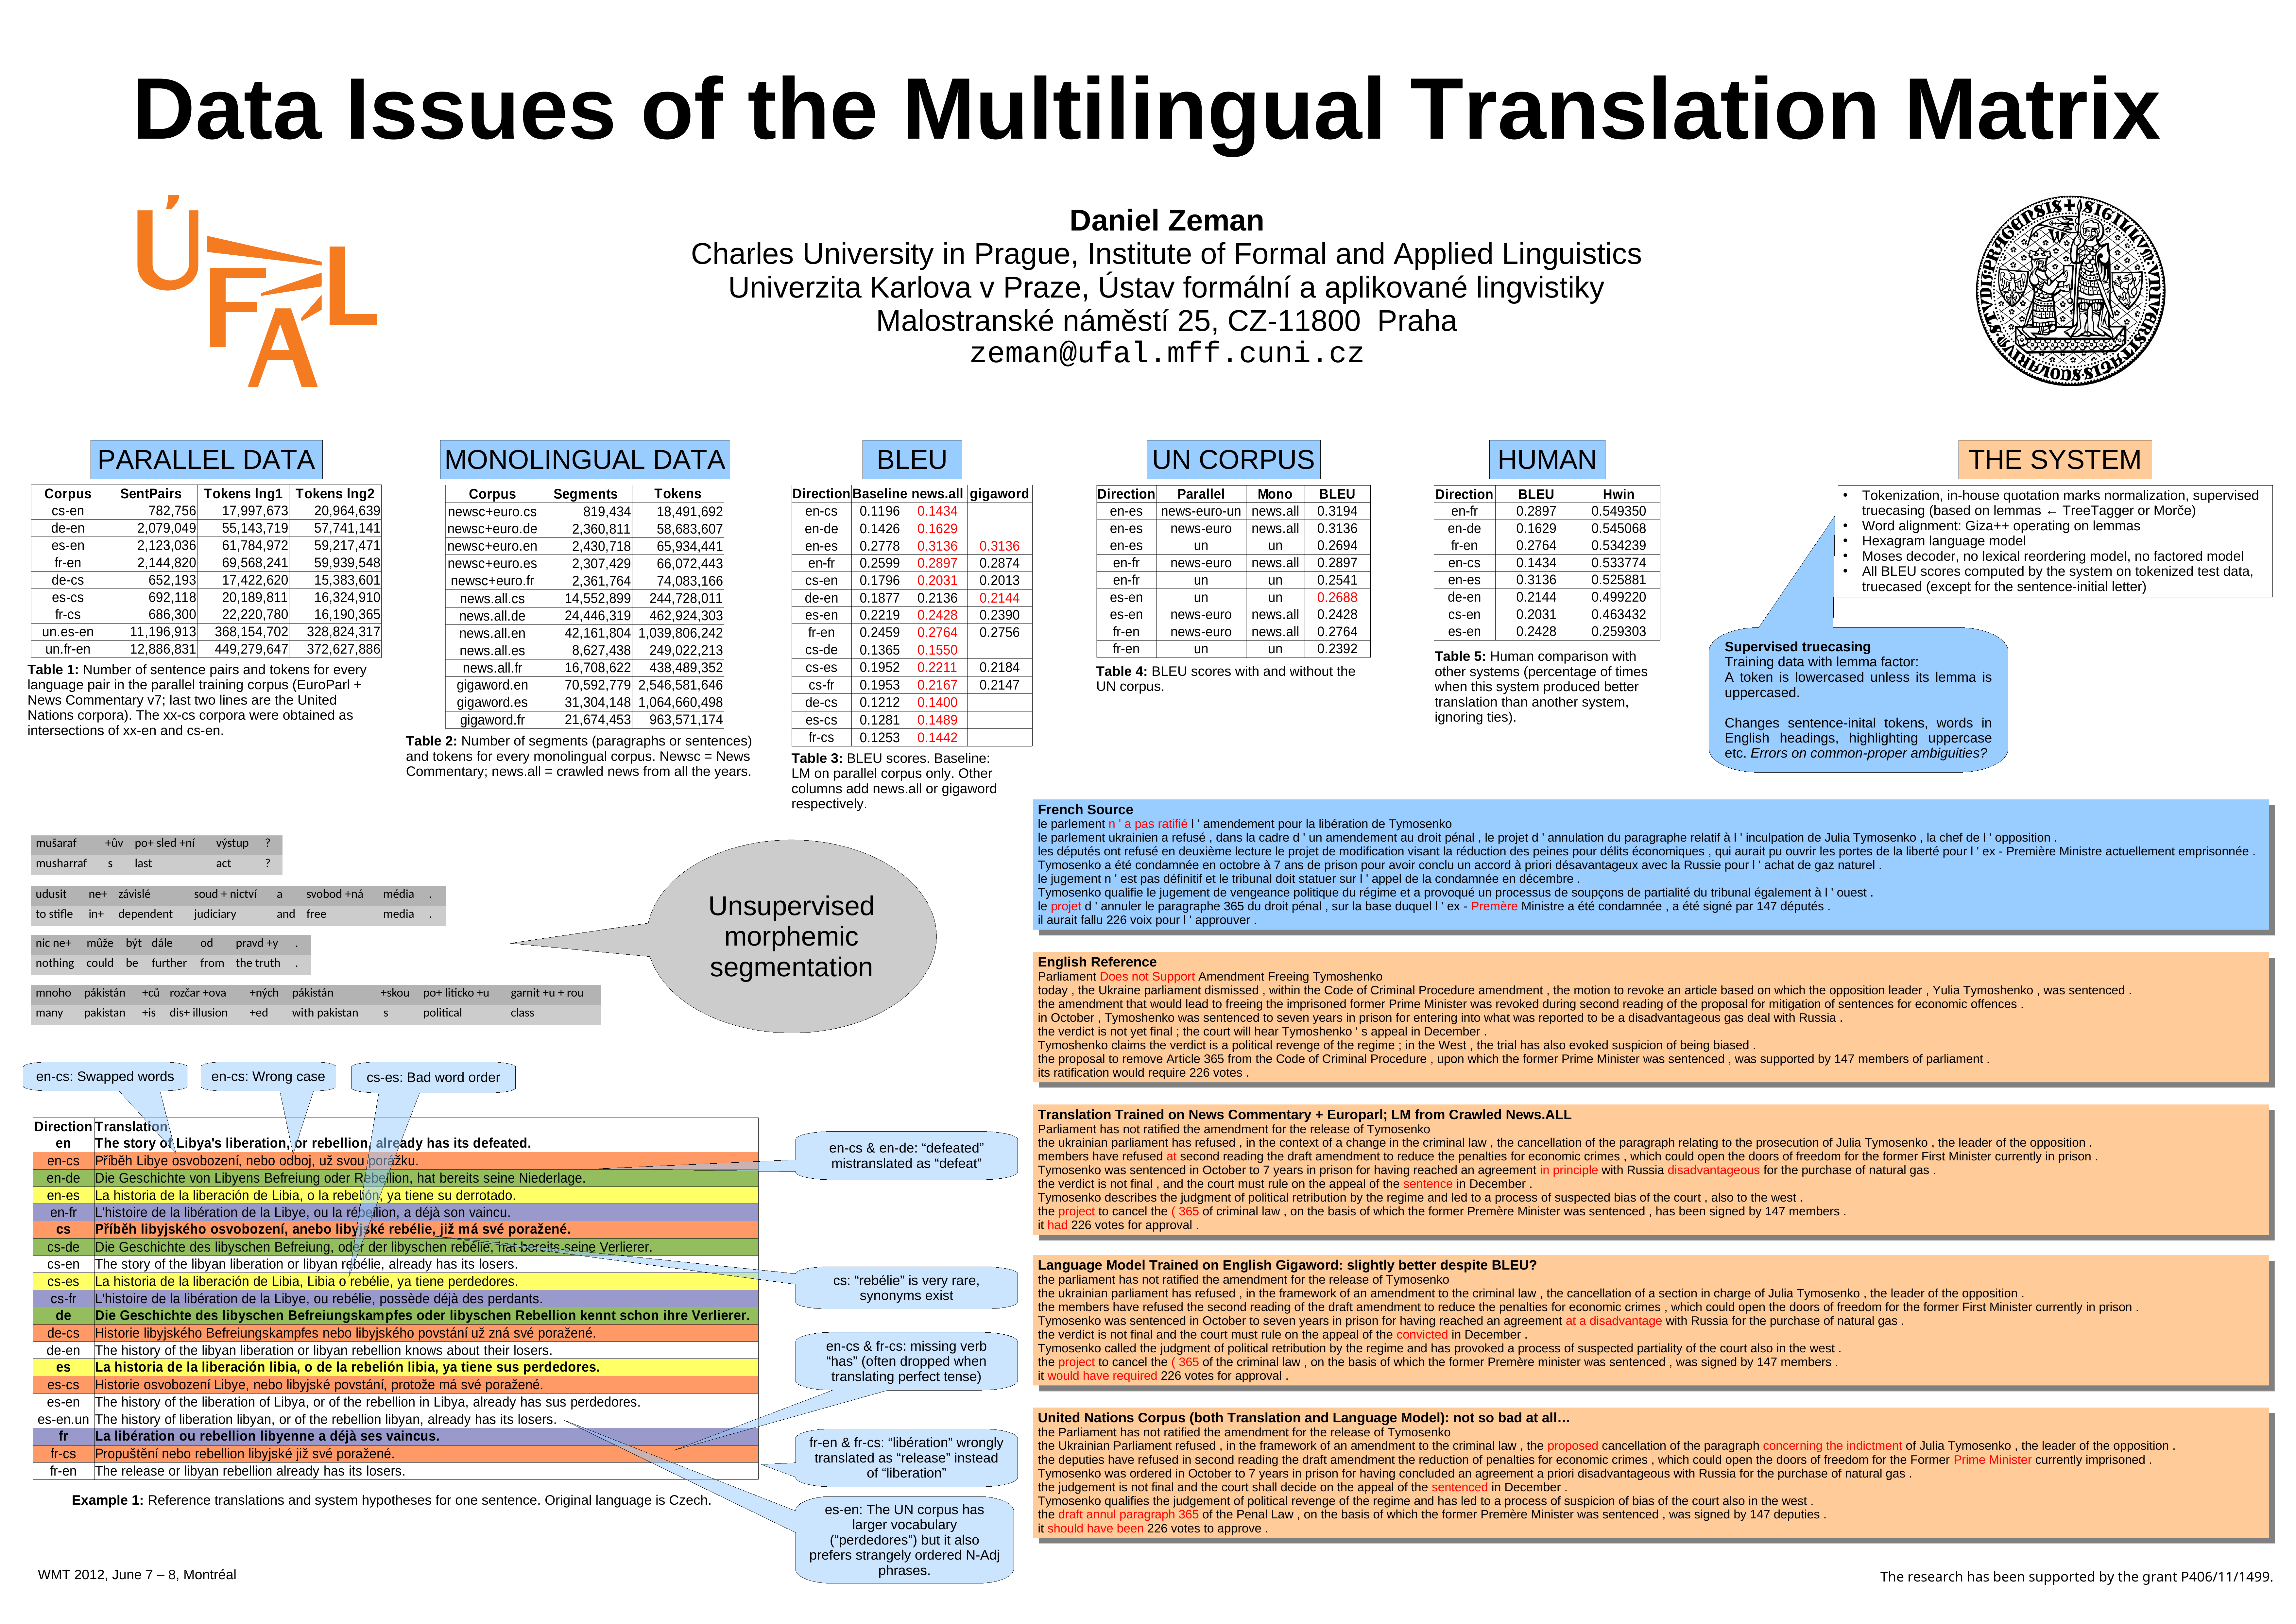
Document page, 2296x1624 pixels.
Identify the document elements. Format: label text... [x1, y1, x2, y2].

text_box en-cs & en-de: “defeated” mistranslated as “defeat” [599, 1131, 1018, 1180]
table_cell musharraf [31, 855, 100, 875]
table_cell class [506, 1005, 601, 1025]
table_header ne+ [84, 886, 113, 906]
text_box Language Model Trained on English Gigaword: slightly better despite BLEU? the parliament has not ratified the amendment for the release of Tymosenko the ukrainian parliament has refused , in the framework of an amendment to the criminal law , the cancellation of a section in charge of Julia Tymosenko , the leader of the opposition . the members have refused the second reading of the draft amendment to reduce the penalties for economic crimes , which could open the doors of freedom for the former First Minister currently in prison . Tymosenko was sentenced in October to seven years in prison for having reached an agreement at a disadvantage with Russia for the purchase of natural gas . the verdict is not final and the court must rule on the appeal of the convicted in December . Tymosenko called the judgment of political retribution by the regime and has provoked a process of suspected partiality of the court also in the west . the project to cancel the ( 365 of the criminal law , on the basis of which the former Premère minister was sentenced , was signed by 147 members . it would have required 226 votes for approval . [1033, 1255, 2269, 1386]
table_header a [272, 886, 302, 906]
text_box The research has been supported by the grant P406/11/1499. [1872, 1564, 2279, 1598]
table_header nic ne+ [31, 935, 82, 955]
list Table 4: BLEU scores with and without the UN corpus. [1096, 663, 1359, 695]
table_header +ných [245, 985, 287, 1005]
table_cell last [130, 855, 211, 875]
table_cell with pakistan [287, 1005, 376, 1025]
table_cell . [424, 906, 446, 926]
table_header rozčar +ova [165, 985, 245, 1005]
table_cell +ed [245, 1005, 287, 1025]
table_header +skou [376, 985, 418, 1005]
table_header soud + nictví [189, 886, 272, 906]
table_header být [121, 935, 147, 955]
chart [1096, 485, 1371, 658]
table_cell to stifle [31, 906, 84, 926]
text_box cs-es: Bad word order [349, 1062, 516, 1277]
table_header po+ sled +ní [130, 835, 211, 855]
chart [1434, 485, 1661, 641]
text_box Unsupervised morphemic segmentation [510, 840, 937, 1033]
text_box es-en: The UN corpus has larger vocabulary (“perdedores”) but it also prefers strangely ordered N-Adj phrases. [563, 1420, 1014, 1583]
text_box HUMAN [1489, 440, 1605, 479]
text_box en-cs & fr-cs: missing verb “has” (often dropped when translating perfect tense) [674, 1332, 1018, 1450]
table_header svobod +ná [302, 886, 378, 906]
text_box Tokenization, in-house quotation marks normalization, supervised truecasing (based on lemmas ← TreeTagger or Morče) Word alignment: Giza++ operating on lemmas Hexagram language model Moses decoder, no lexical reordering model, no factored model All BLEU scores computed by the system on tokenized test data, truecased (except for the sentence-initial letter) [1838, 485, 2273, 597]
table_cell from [196, 955, 231, 975]
table_header pákistán [79, 985, 137, 1005]
table_header výstup [211, 835, 260, 855]
table_cell act [211, 855, 260, 875]
text_box Translation Trained on News Commentary + Europarl; LM from Crawled News.ALL Parliament has not ratified the amendment for the release of Tymosenko the ukrainian parliament has refused , in the context of a change in the criminal law , the cancellation of the paragraph relating to the prosecution of Julia Tymosenko , the leader of the opposition . members have refused at second reading the draft amendment to reduce the penalties for economic crimes , which could open the doors of freedom for the former First Minister currently in prison . Tymosenko was sentenced in October to 7 years in prison for having reached an agreement in principle with Russia disadvantageous for the purchase of natural gas . the verdict is not final , and the court must rule on the appeal of the sentence in December . Tymosenko describes the judgment of political retribution by the regime and led to a process of suspected bias of the court , also to the west . the project to cancel the ( 365 of criminal law , on the basis of which the former Premère Minister was sentenced , has been signed by 147 members . it had 226 votes for approval . [1033, 1104, 2269, 1235]
table_header mnoho [31, 985, 79, 1005]
text_box UN CORPUS [1147, 440, 1321, 479]
text_box en-cs: Wrong case [201, 1062, 336, 1154]
text_box PARALLEL DATA [91, 440, 323, 479]
table_cell could [82, 955, 121, 975]
table_cell political [418, 1005, 506, 1025]
table_cell further [147, 955, 196, 975]
table_cell and [272, 906, 302, 926]
text_box Daniel Zeman Charles University in Prague, Institute of Formal and Applied Linguistics Univerzita Karlova v Praze, Ústav formální a aplikované lingvistiky Malostranské náměstí 25, CZ-11800 Praha zeman@ufal.mff.cuni.cz [457, 201, 1877, 374]
table_cell nothing [31, 955, 82, 975]
chart [32, 1118, 759, 1481]
table_header . [424, 886, 446, 906]
list Table 2: Number of segments (paragraphs or sentences) and tokens for every monolingual corpus. Newsc = News Commentary; news.all = crawled news from all the years. [406, 733, 764, 784]
table_header mušaraf [31, 835, 100, 855]
table_cell judiciary [189, 906, 272, 926]
table_header dále [147, 935, 196, 955]
text_box United Nations Corpus (both Translation and Language Model): not so bad at all… the Parliament has not ratified the amendment for the release of Tymosenko the Ukrainian Parliament refused , in the framework of an amendment to the criminal law , the proposed cancellation of the paragraph concerning the indictment of Julia Tymosenko , the leader of the opposition . the deputies have refused in second reading the draft amendment the reduction of penalties for economic crimes , which could open the doors of freedom for the Former Prime Minister currently imprisoned . Tymosenko was ordered in October to 7 years in prison for having concluded an agreement a priori disadvantageous with Russia for the purchase of natural gas . the judgement is not final and the court shall decide on the appeal of the sentenced in December . Tymosenko qualifies the judgement of political revenge of the regime and has led to a process of suspicion of bias of the court also in the west . the draft annul paragraph 365 of the Penal Law , on the basis of which the former Premère Minister was sentenced , was signed by 147 deputies . it should have been 226 votes to approve . [1033, 1408, 2269, 1538]
picture [1974, 194, 2167, 387]
text_box MONOLINGUAL DATA [440, 440, 730, 479]
chart [792, 485, 1033, 747]
table_header +ův [100, 835, 130, 855]
list Example 1: Reference translations and system hypotheses for one sentence. Original language is Czech. [72, 1492, 722, 1508]
chart [445, 485, 725, 729]
table_header +ců [137, 985, 165, 1005]
table_header . [290, 935, 311, 955]
table_header po+ liticko +u [418, 985, 506, 1005]
list Table 5: Human comparison with other systems (percentage of times when this system produced better translation than another system, ignoring ties). [1434, 649, 1653, 726]
text_box WMT 2012, June 7 – 8, Montréal [33, 1564, 248, 1593]
list Table 1: Number of sentence pairs and tokens for every language pair in the parallel training corpus (EuroParl + News Commentary v7; last two lines are the United Nations corpora). The xx-cs corpora were obtained as intersections of xx-en and cs-en. [27, 662, 386, 739]
table_cell s [376, 1005, 418, 1025]
list Table 3: BLEU scores. Baseline: LM on parallel corpus only. Other columns add news.all or gigaword respectively. [791, 750, 1010, 812]
table_header udusit [31, 886, 84, 906]
text_box French Source le parlement n ' a pas ratifié l ' amendement pour la libération de Tymosenko le parlement ukrainien a refusé , dans la cadre d ' un amendement au droit pénal , le projet d ' annulation du paragraphe relatif à l ' inculpation de Julia Tymosenko , la chef de l ' opposition . les députés ont refusé en deuxième lecture le projet de modification visant la réduction des peines pour délits économiques , qui aurait pu ouvrir les portes de la liberté pour l ' ex - Première Ministre actuellement emprisonnée . Tymosenko a été condamnée en octobre à 7 ans de prison pour avoir conclu un accord à priori désavantageux avec la Russie pour l ' achat de gaz naturel . le jugement n ' est pas définitif et le tribunal doit statuer sur l ' appel de la condamnée en décembre . Tymosenko qualifie le jugement de vengeance politique du régime et a provoqué un processus de soupçons de partialité du tribunal également à l ' ouest . le projet d ' annuler le paragraphe 365 du droit pénal , sur la base duquel l ' ex - Premère Ministre a été condamnée , a été signé par 147 députés . il aurait fallu 226 voix pour l ' approuver . [1033, 799, 2269, 930]
table_cell many [31, 1005, 79, 1025]
text_box en-cs: Swapped words [23, 1062, 187, 1154]
table_cell dependent [113, 906, 189, 926]
table_cell free [302, 906, 378, 926]
table_cell be [121, 955, 147, 975]
text_box THE SYSTEM [1959, 440, 2152, 479]
table_cell media [378, 906, 424, 926]
chart [31, 485, 382, 658]
table_header závislé [113, 886, 189, 906]
table_header pravd +y [231, 935, 290, 955]
table_cell dis+ illusion [165, 1005, 245, 1025]
table_cell the truth [231, 955, 290, 975]
table_cell s [100, 855, 130, 875]
text_box Supervised truecasing Training data with lemma factor: A token is lowercased unless its lemma is uppercased. Changes sentence-inital tokens, words in English headings, highlighting uppercase etc. Errors on common-proper ambiguities? [1709, 516, 2008, 773]
text_box English Reference Parliament Does not Support Amendment Freeing Tymoshenko today , the Ukraine parliament dismissed , within the Code of Criminal Procedure amendment , the motion to revoke an article based on which the opposition leader , Yulia Tymoshenko , was sentenced . the amendment that would lead to freeing the imprisoned former Prime Minister was revoked during second reading of the proposal for mitigation of sentences for economic offences . in October , Tymoshenko was sentenced to seven years in prison for entering into what was reported to be a disadvantageous gas deal with Russia . the verdict is not yet final ; the court will hear Tymoshenko ' s appeal in December . Tymoshenko claims the verdict is a political revenge of the regime ; in the West , the trial has also evoked suspicion of being biased . the proposal to remove Article 365 from the Code of Criminal Procedure , upon which the former Prime Minister was sentenced , was supported by 147 members of parliament . its ratification would require 226 votes . [1033, 952, 2269, 1083]
picture [136, 194, 377, 387]
text_box BLEU [863, 440, 962, 479]
table_cell pakistan [79, 1005, 137, 1025]
table_header pákistán [287, 985, 376, 1005]
text_box fr-en & fr-cs: “libération” wrongly translated as “release” instead of “liberation” [761, 1429, 1018, 1487]
table_header garnit +u + rou [506, 985, 601, 1005]
table_cell ? [260, 855, 283, 875]
text_box cs: “rebélie” is very rare, synonyms exist [433, 1236, 1018, 1309]
table_cell in+ [84, 906, 113, 926]
text_box Data Issues of the Multilingual Translation Matrix [54, 57, 2240, 160]
table_cell . [290, 955, 311, 975]
table_header média [378, 886, 424, 906]
table_header může [82, 935, 121, 955]
table_header od [196, 935, 231, 955]
table_cell +is [137, 1005, 165, 1025]
table_header ? [260, 835, 283, 855]
